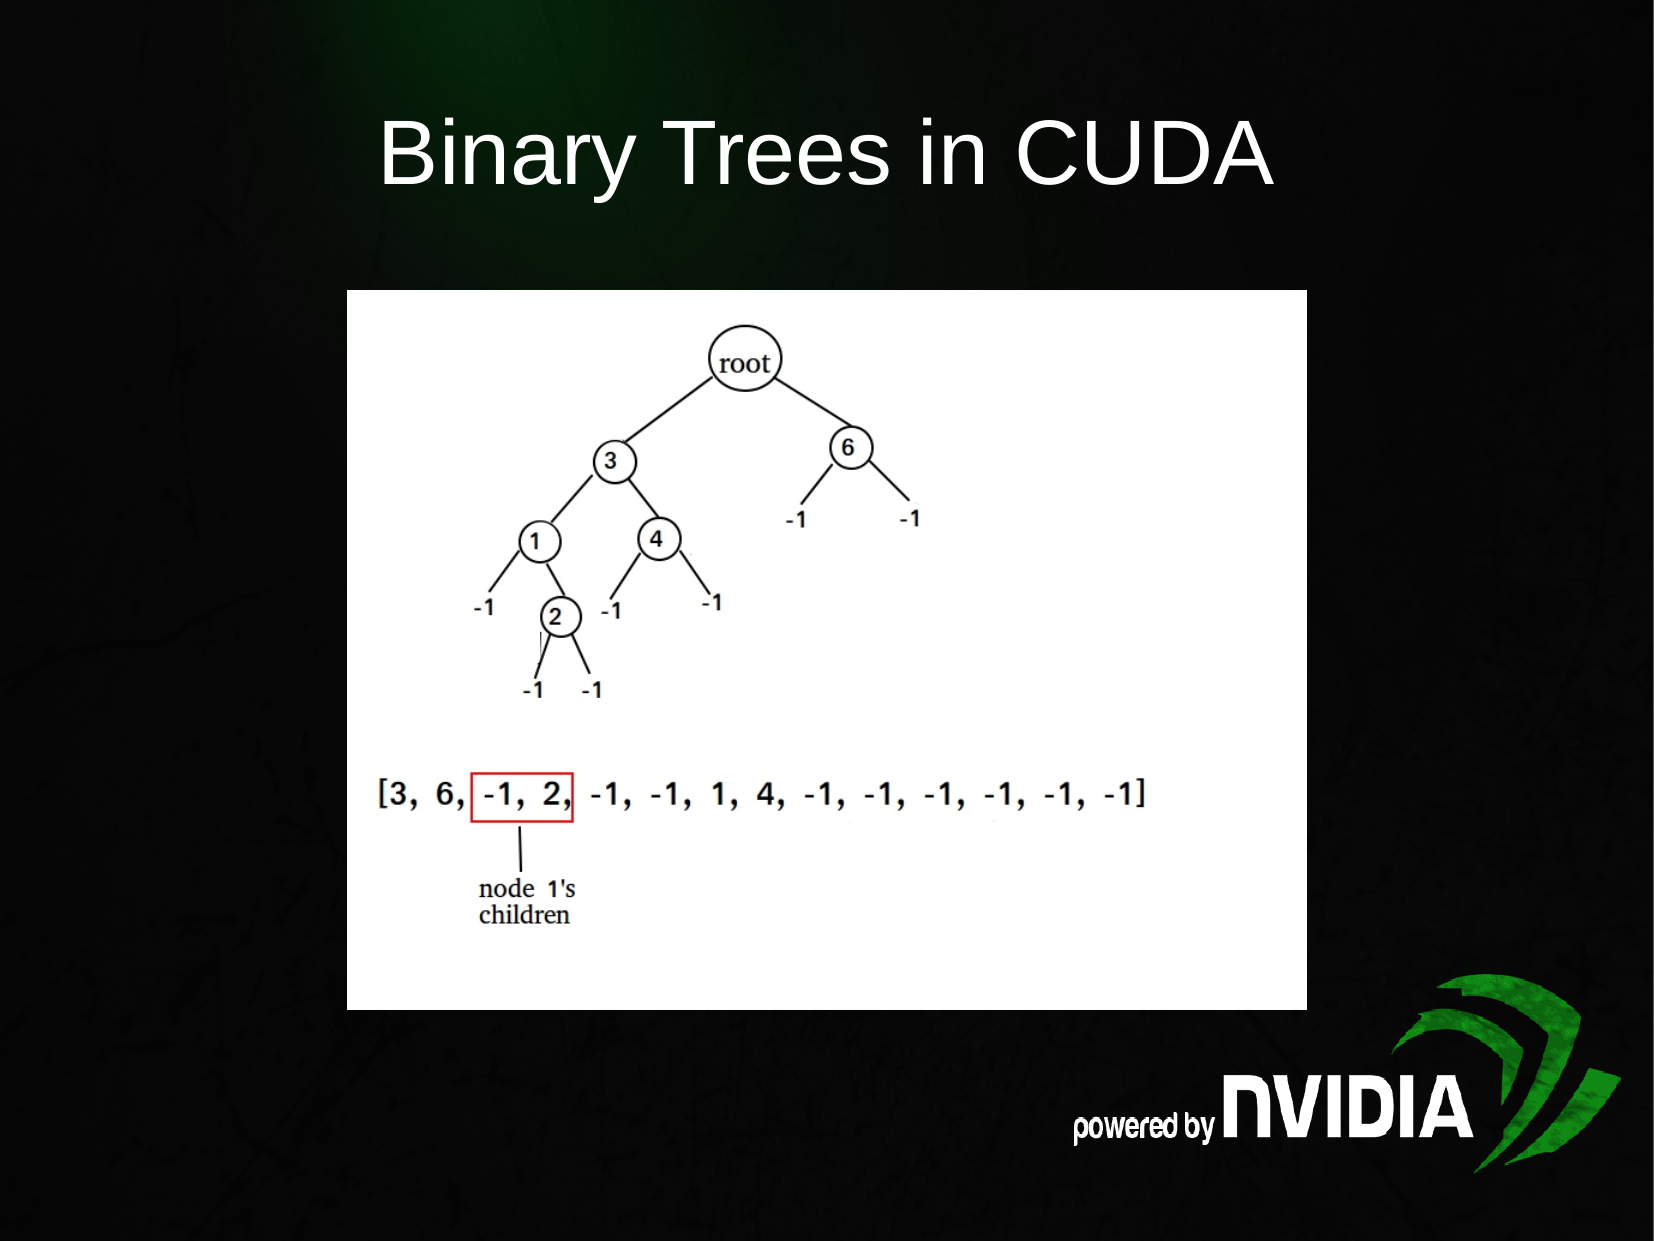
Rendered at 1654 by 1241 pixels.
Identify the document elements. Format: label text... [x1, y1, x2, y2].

picture [0, 0, 1654, 1241]
title Binary Trees in CUDA [82, 49, 1571, 257]
